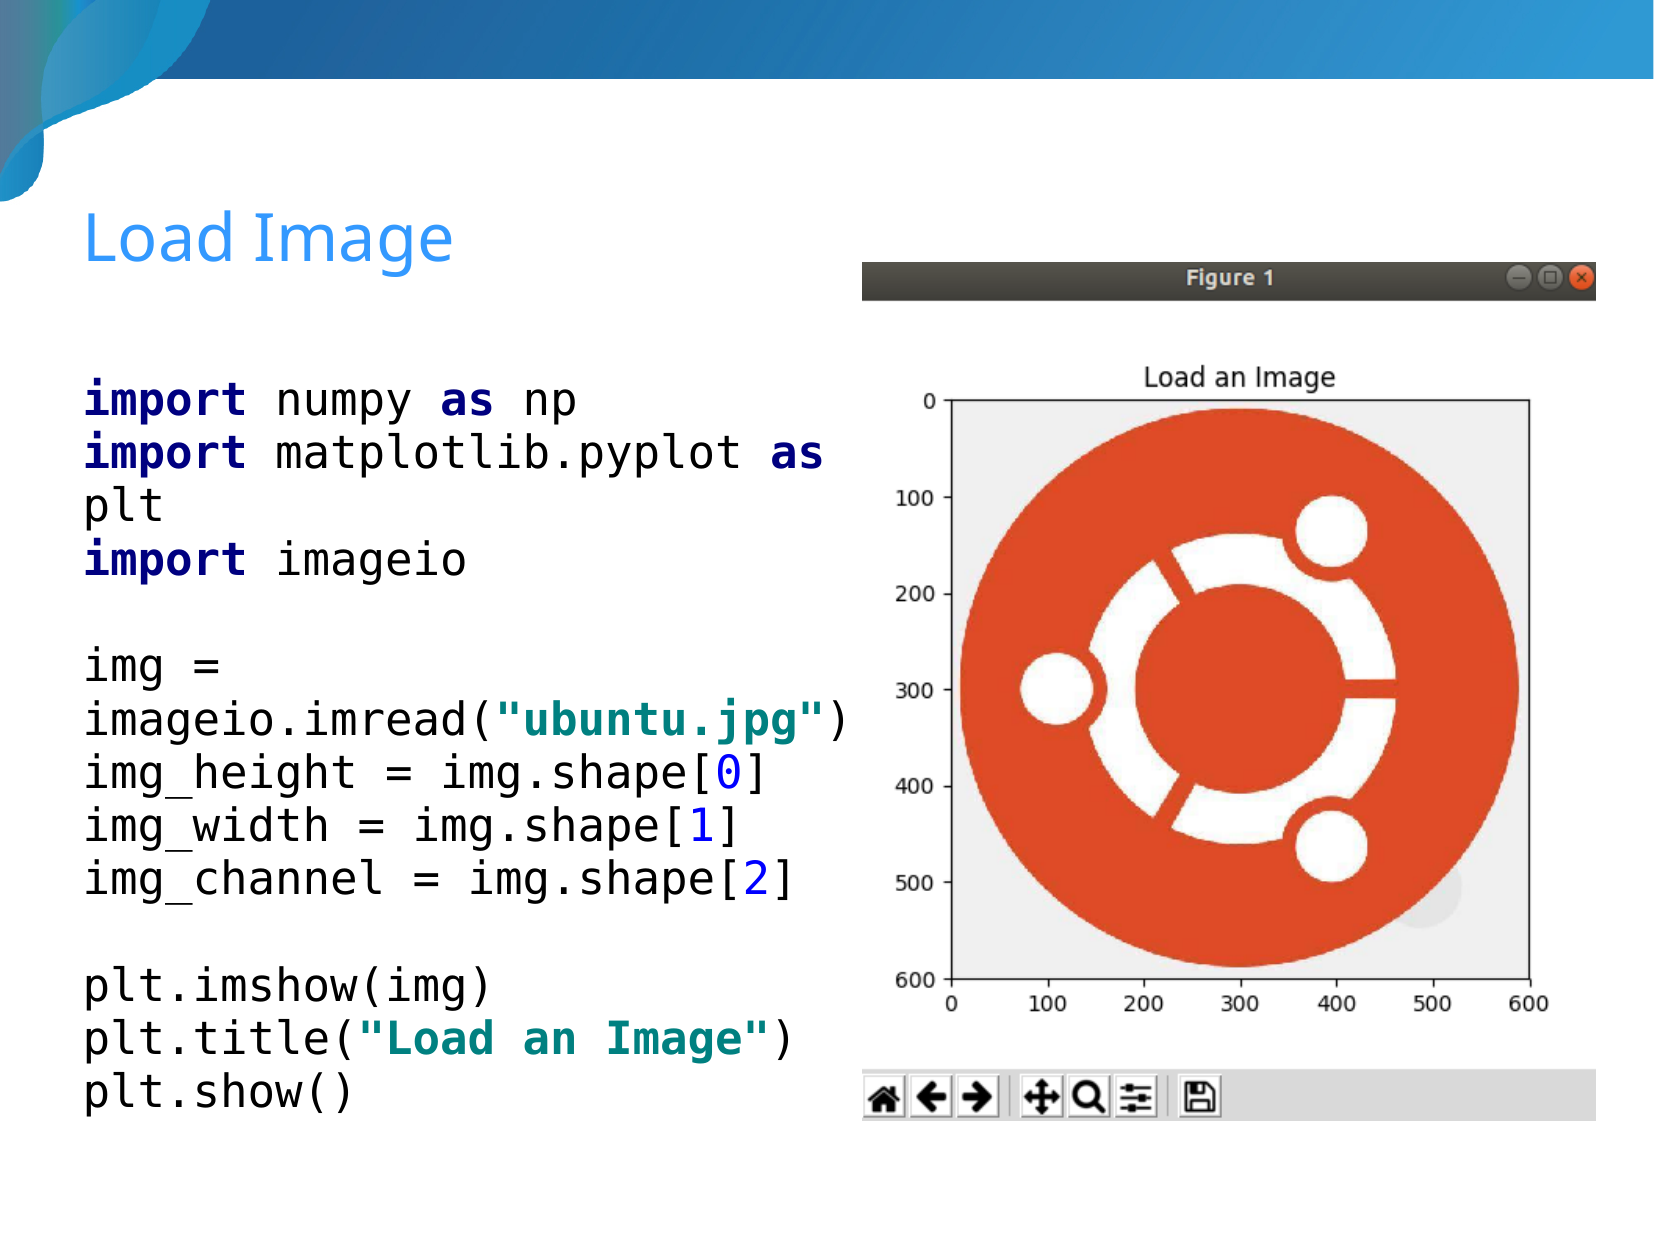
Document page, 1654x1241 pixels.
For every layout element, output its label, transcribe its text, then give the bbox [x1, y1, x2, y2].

title Load Image [82, 139, 1571, 332]
list import numpy as np import matplotlib.pyplot as plt import imageio img = imageio.imread("ubuntu.jpg") img_height = img.shape[0] img_width = img.shape[1] img_channel = img.shape[2] plt.imshow(img) plt.title("Load an Image") plt.show() [82, 372, 863, 1163]
picture [0, 0, 1654, 1241]
